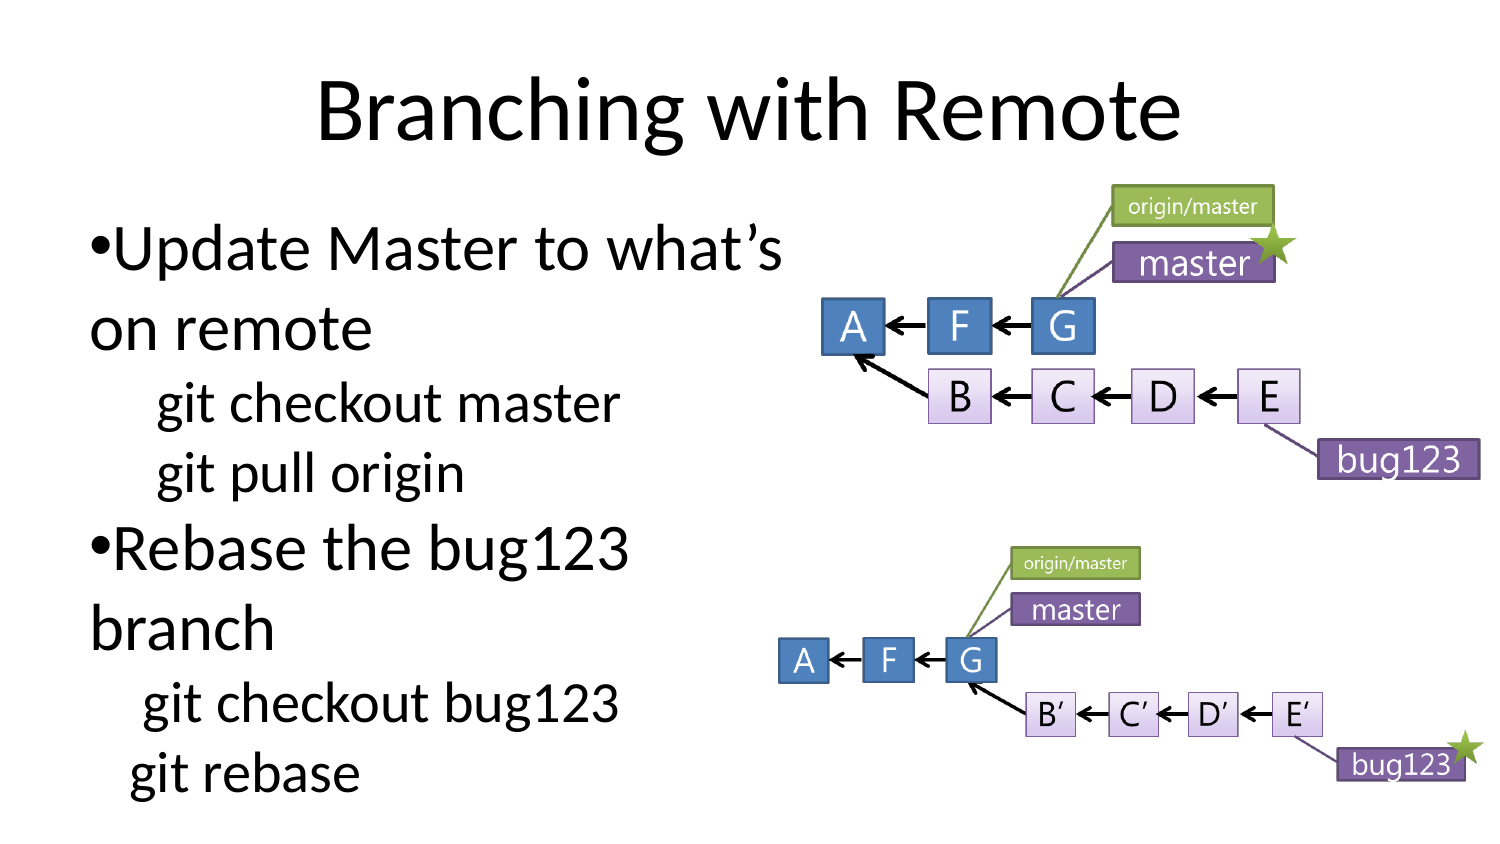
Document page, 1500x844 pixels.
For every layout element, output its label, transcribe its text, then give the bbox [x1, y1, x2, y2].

text_box Branching with Remote [75, 33, 1425, 175]
picture [812, 184, 1484, 504]
picture [771, 546, 1484, 800]
text_box Update Master to what’s on remote git checkout master git pull origin Rebase the bug123 branch git checkout bug123 git rebase [75, 196, 813, 754]
